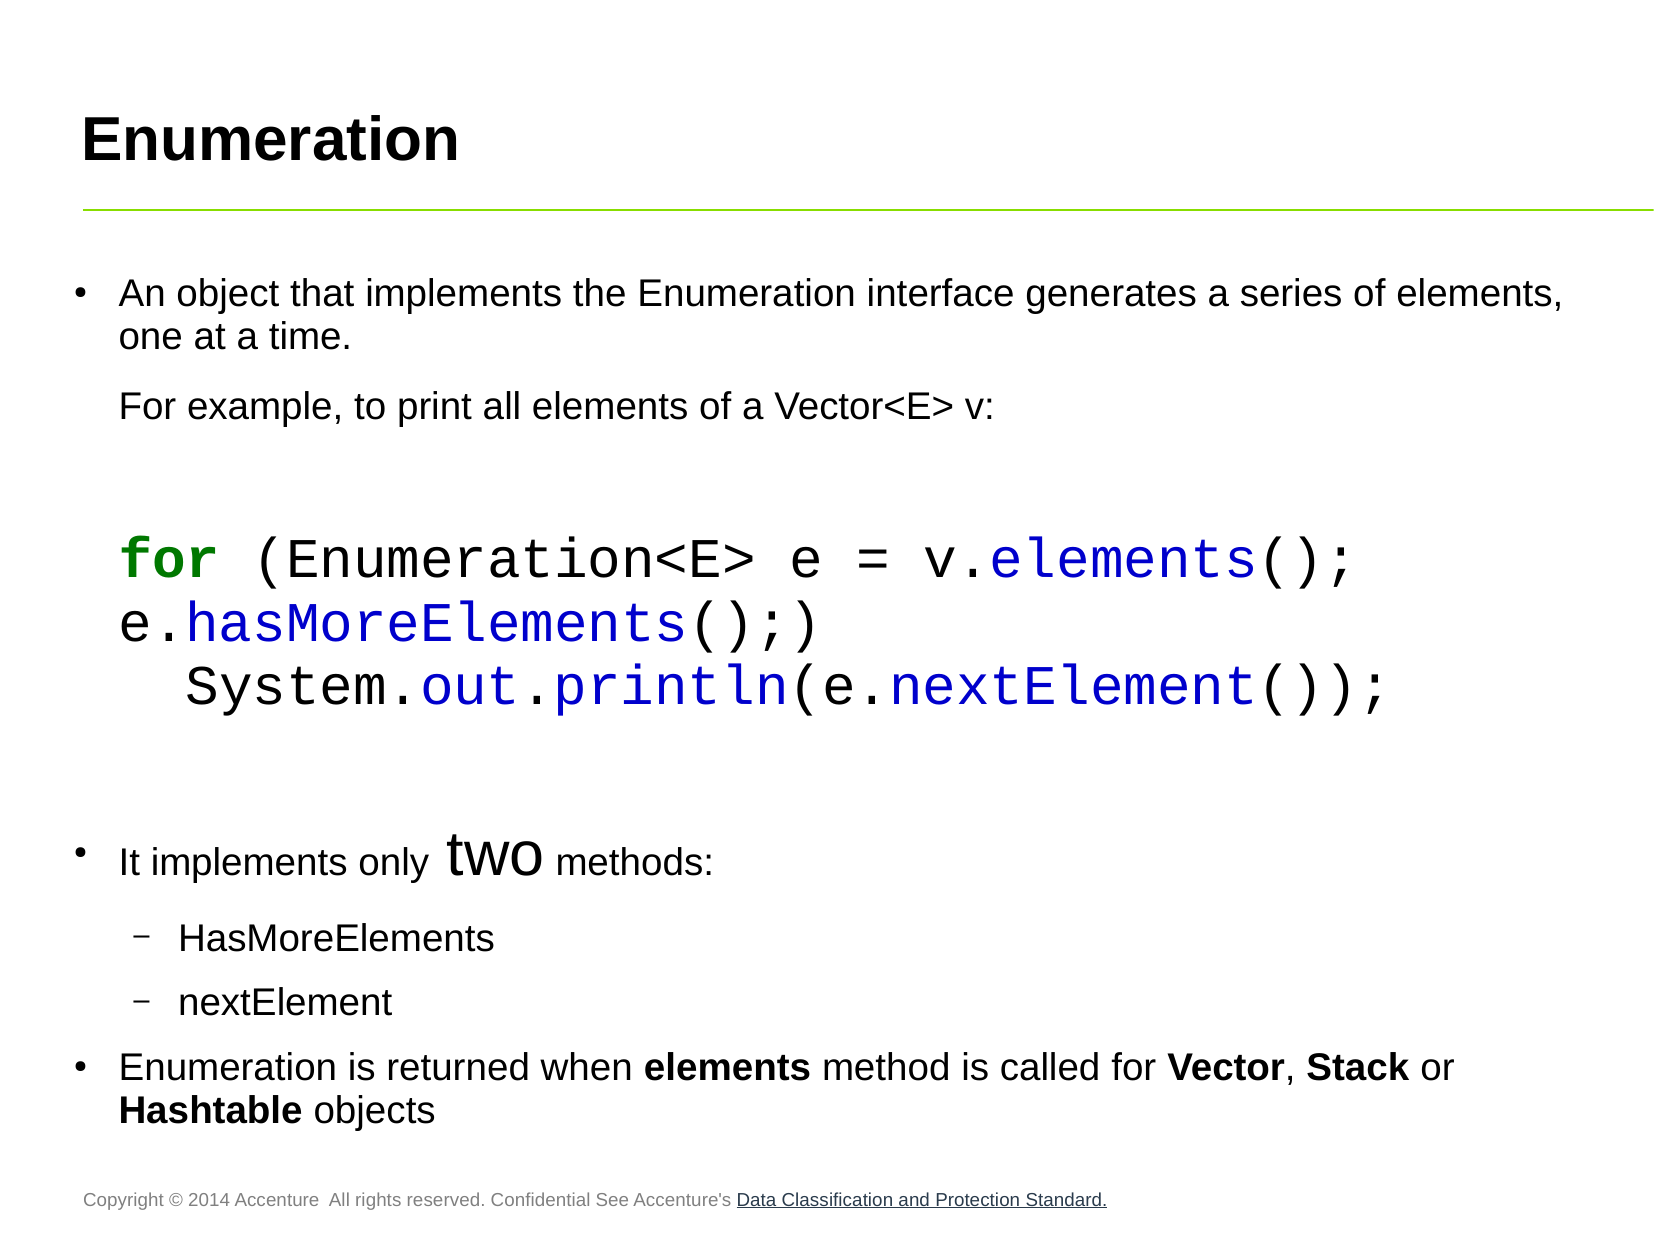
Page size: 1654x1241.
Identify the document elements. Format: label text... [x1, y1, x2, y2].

title Enumeration [81, 68, 1654, 211]
list An object that implements the Enumeration interface generates a series of elements, one at a time. For example, to print all elements of a Vector<E> v: for (Enumeration<E> e = v.elements(); e.hasMoreElements();) System.out.println(e.nextElement()); It implements only two methods: HasMoreElements nextElement Enumeration is returned when elements method is called for Vector, Stack or Hashtable objects [59, 271, 1595, 1182]
